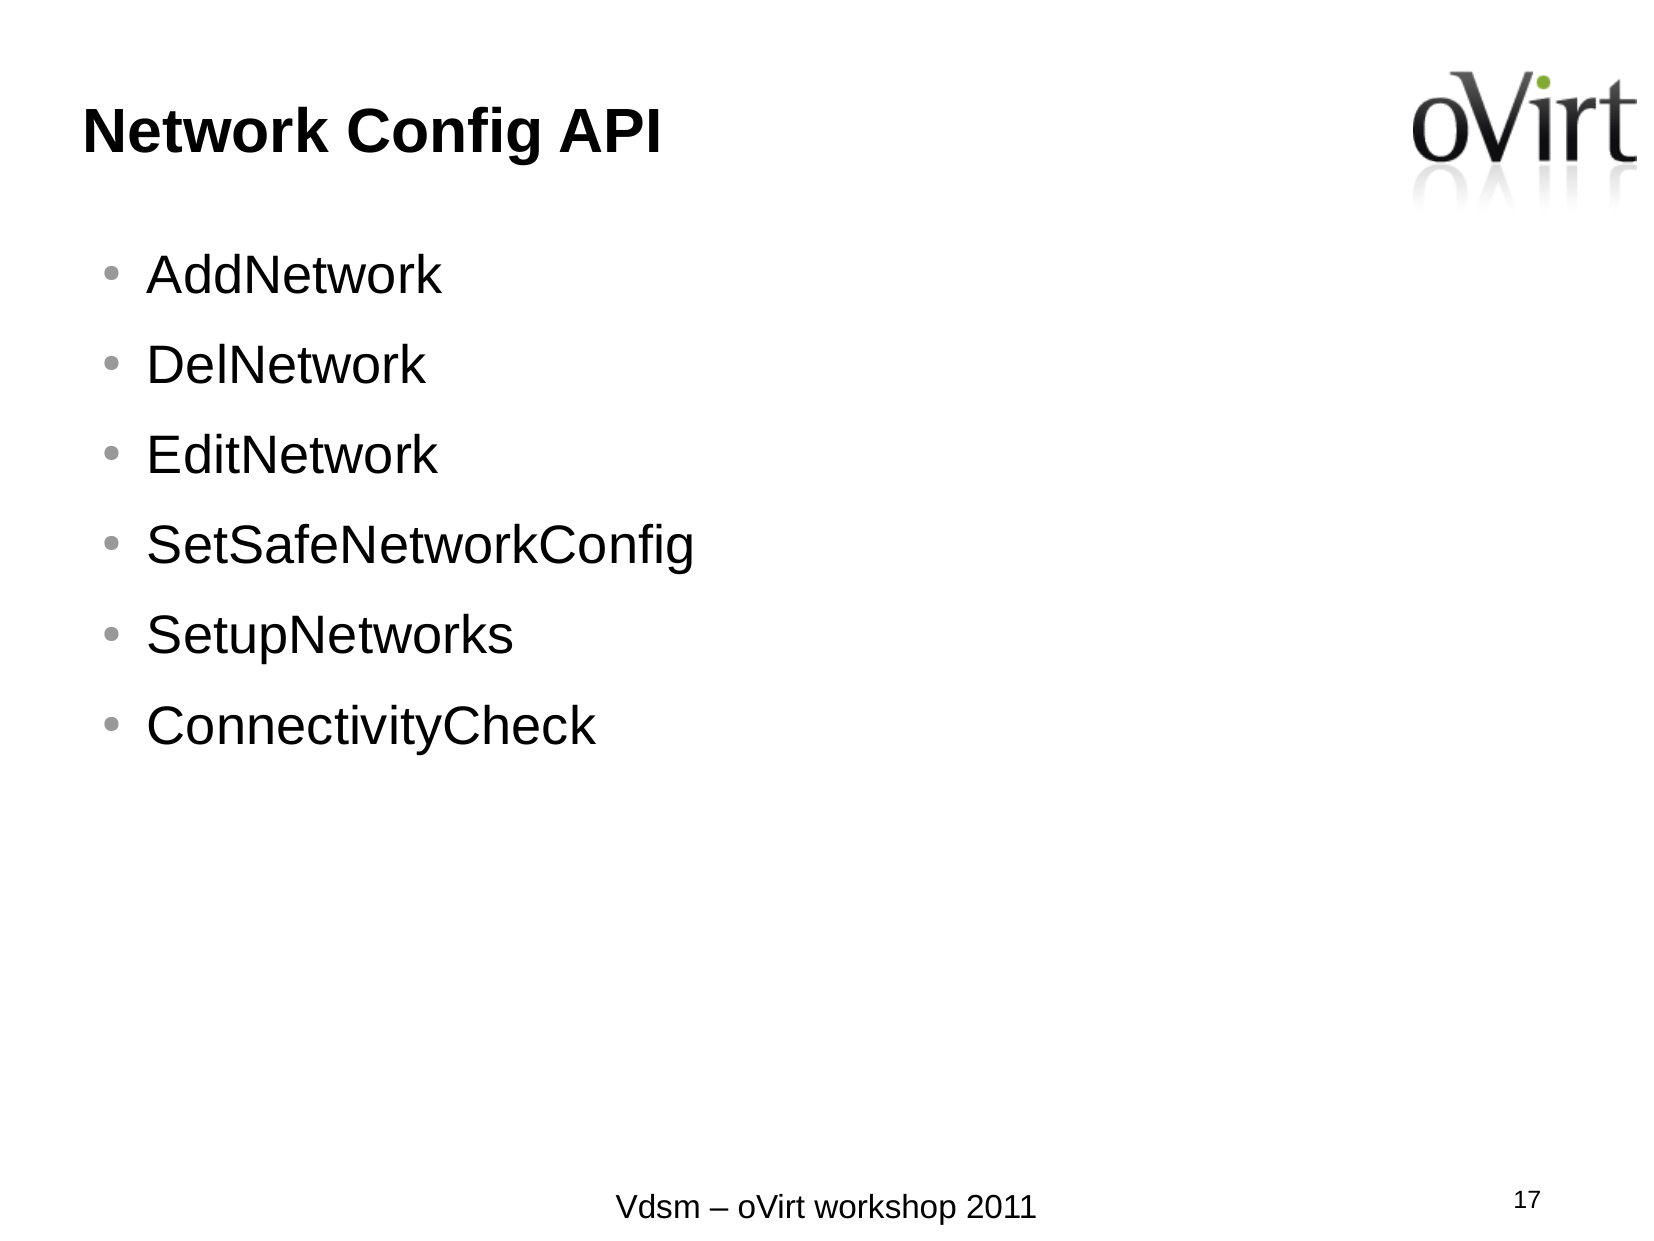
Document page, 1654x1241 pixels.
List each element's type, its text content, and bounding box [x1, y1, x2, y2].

title Network Config API [82, 37, 1571, 226]
list AddNetwork DelNetwork EditNetwork SetSafeNetworkConfig SetupNetworks ConnectivityCheck [86, 244, 1576, 1039]
picture [1571, 63, 1637, 212]
